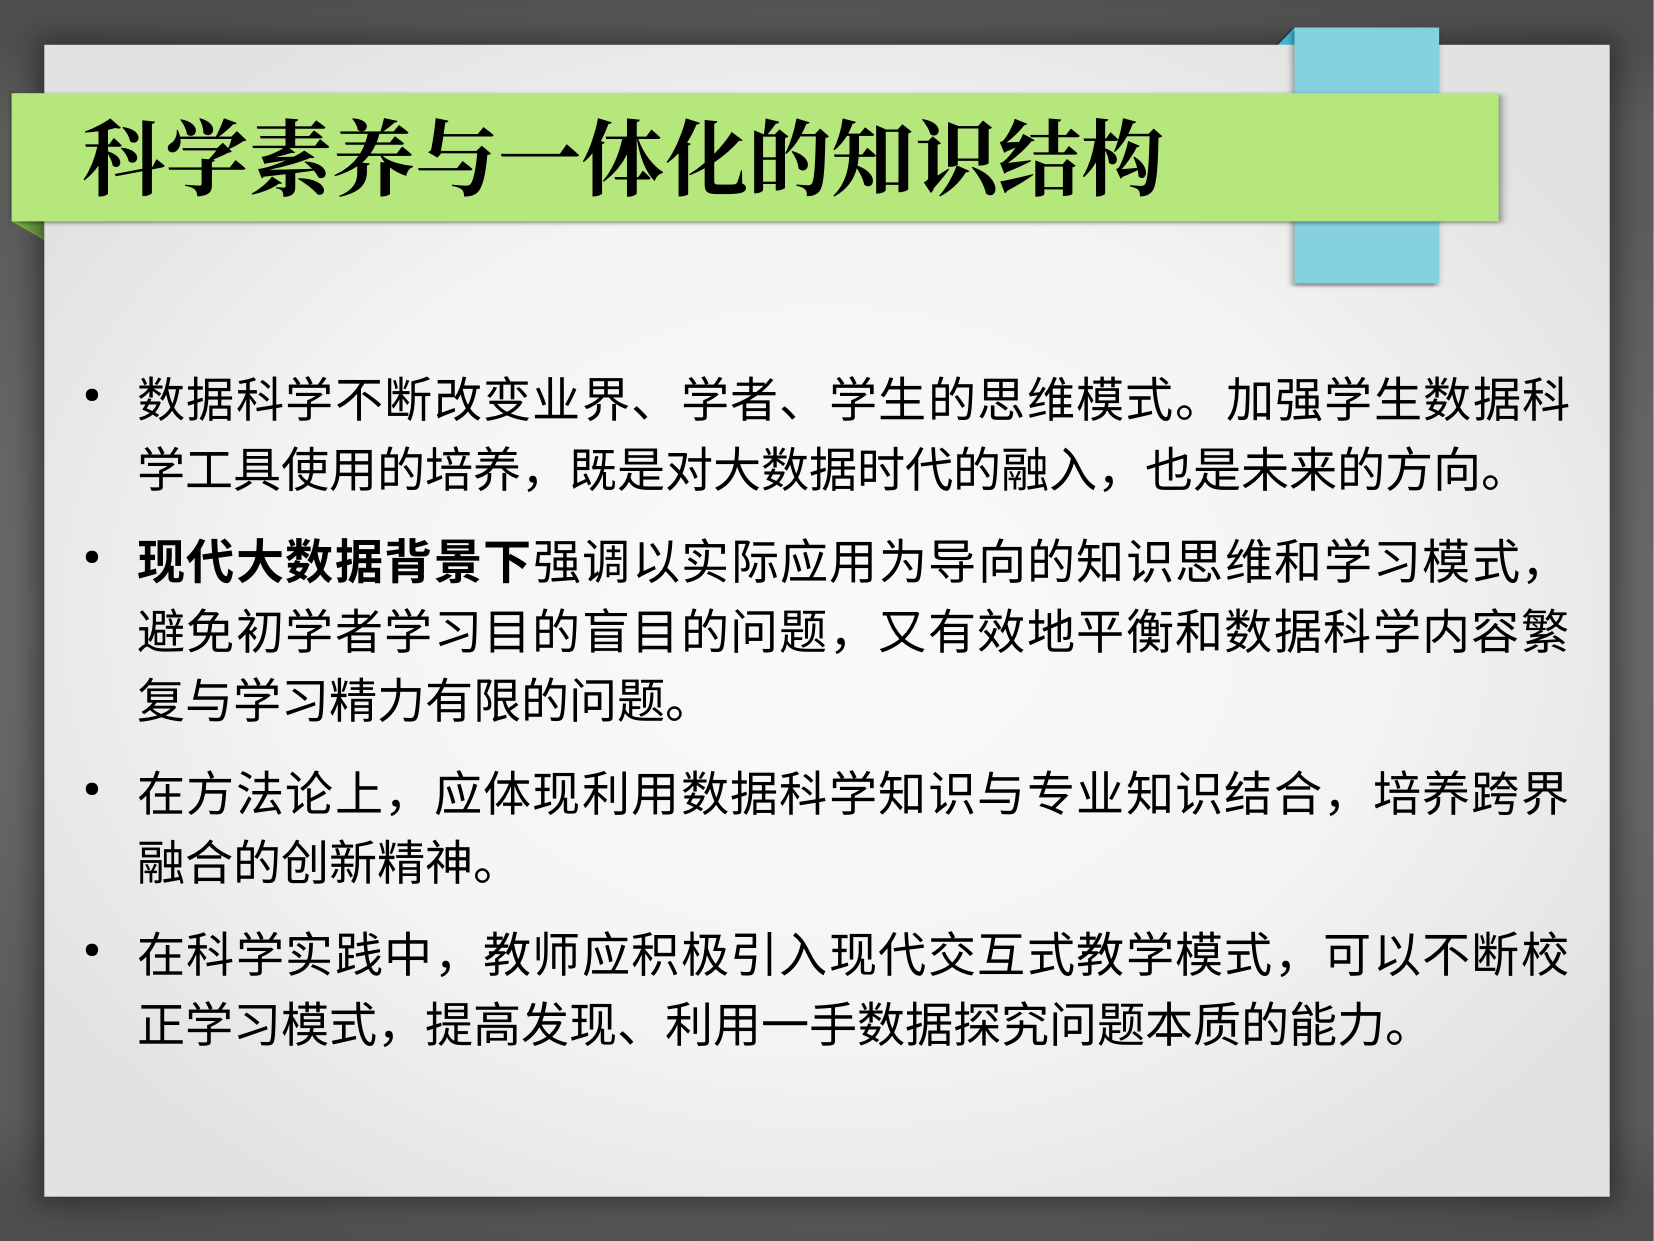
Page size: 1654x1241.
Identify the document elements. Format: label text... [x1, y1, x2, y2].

list 数据科学不断改变业界、学者、学生的思维模式。加强学生数据科学工具使用的培养，既是对大数据时代的融入，也是未来的方向。 现代大数据背景下强调以实际应用为导向的知识思维和学习模式，避免初学者学习目的盲目的问题，又有效地平衡和数据科学内容繁复与学习精力有限的问题。 在方法论上，应体现利用数据科学知识与专业知识结合，培养跨界融合的创新精神。 在科学实践中，教师应积极引入现代交互式教学模式，可以不断校正学习模式，提高发现、利用一手数据探究问题本质的能力。 [82, 362, 1571, 1119]
title 科学素养与一体化的知识结构 [82, 93, 1264, 214]
picture [0, 0, 1654, 1241]
